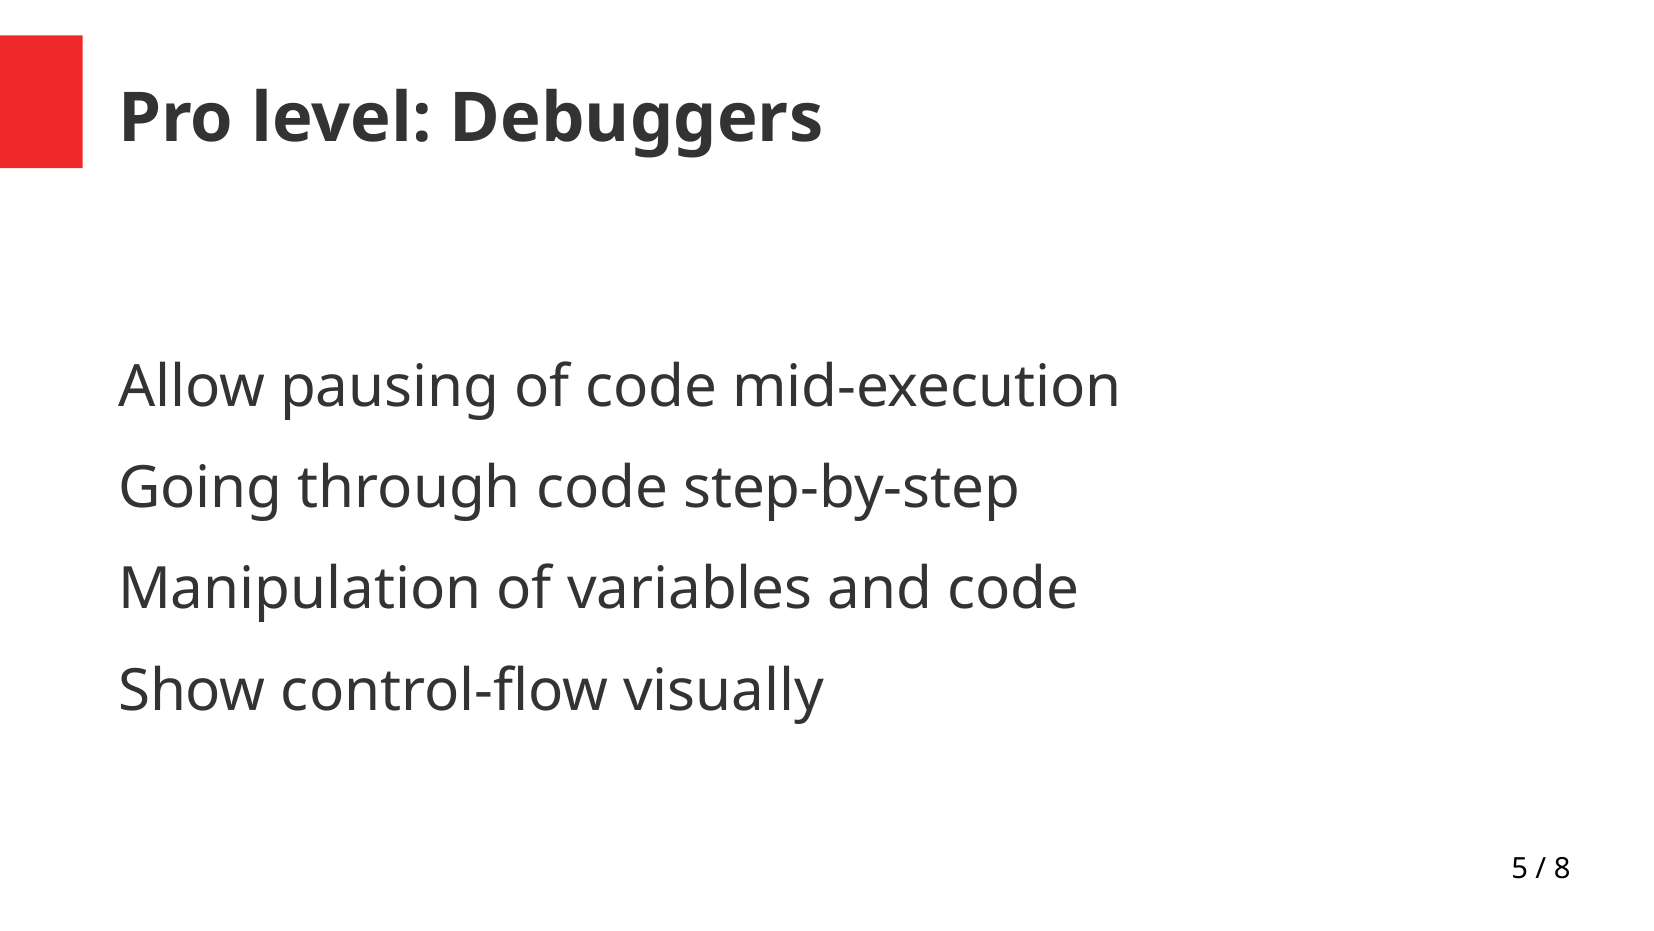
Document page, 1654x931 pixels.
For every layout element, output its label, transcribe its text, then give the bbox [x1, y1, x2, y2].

list Allow pausing of code mid-execution Going through code step-by-step Manipulation of variables and code Show control-flow visually [118, 265, 1536, 806]
title Pro level: Debuggers [118, 36, 1571, 193]
